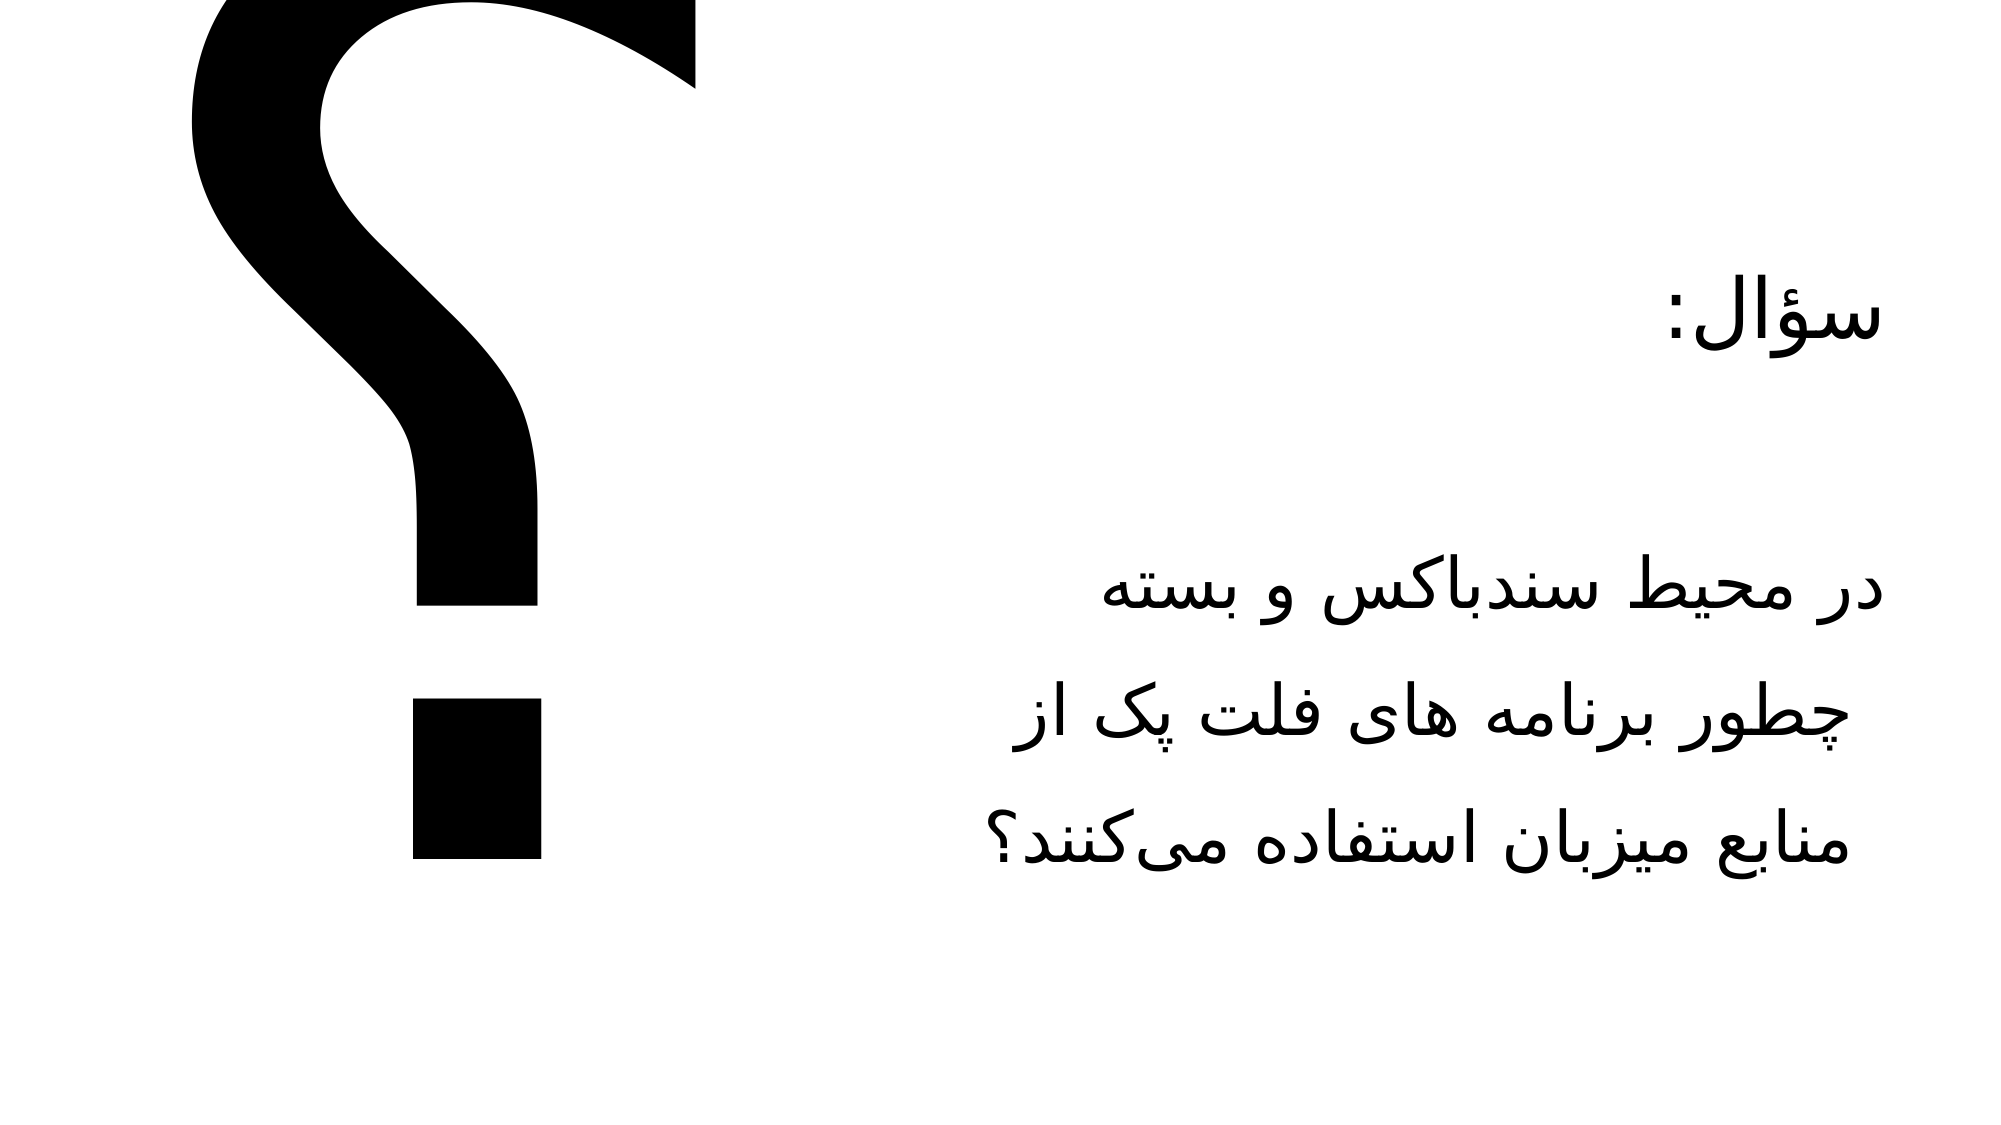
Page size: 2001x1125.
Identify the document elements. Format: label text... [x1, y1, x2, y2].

list در محیط سندباکس و بسته چطور برنامه های فلت پک از منابع میزبان استفاده می‌کنند؟ [938, 444, 1902, 928]
text_box ؟ [85, 0, 768, 1125]
text_box سؤال: [809, 253, 1902, 420]
